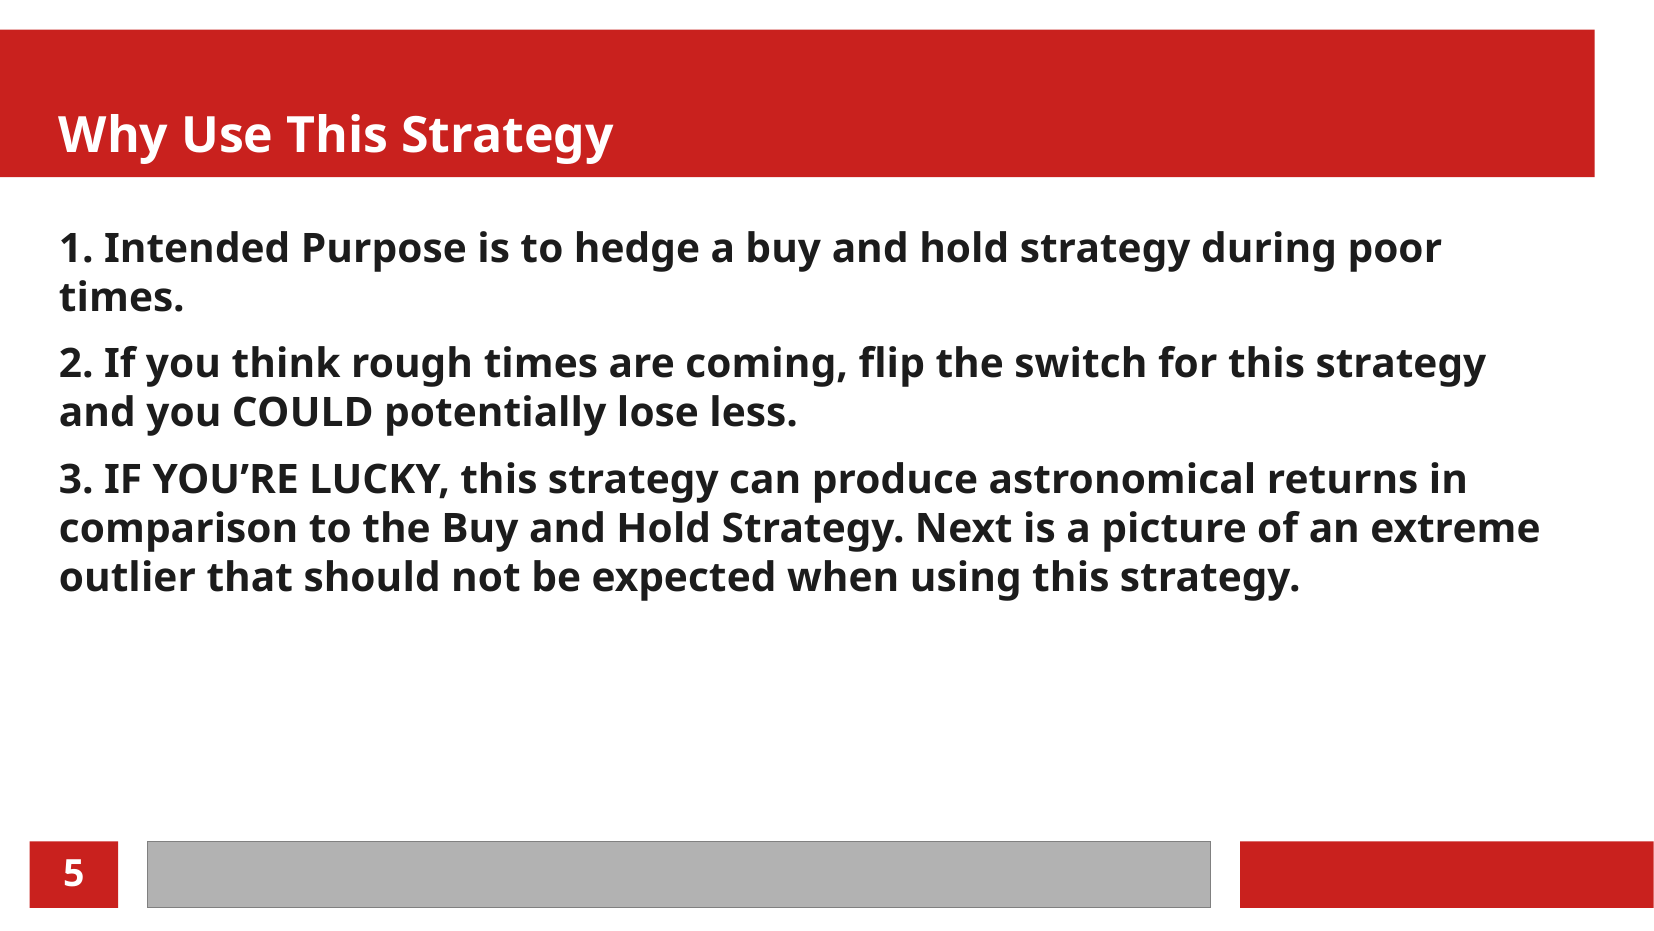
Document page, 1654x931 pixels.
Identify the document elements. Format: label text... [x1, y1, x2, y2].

title Why Use This Strategy [59, 44, 1595, 163]
text_box [0, 841, 178, 908]
list 1. Intended Purpose is to hedge a buy and hold strategy during poor times. 2. If you think rough times are coming, flip the switch for this strategy and you COULD potentially lose less. 3. IF YOU’RE LUCKY, this strategy can produce astronomical returns in comparison to the Buy and Hold Strategy. Next is a picture of an extreme outlier that should not be expected when using this strategy. [59, 221, 1565, 798]
